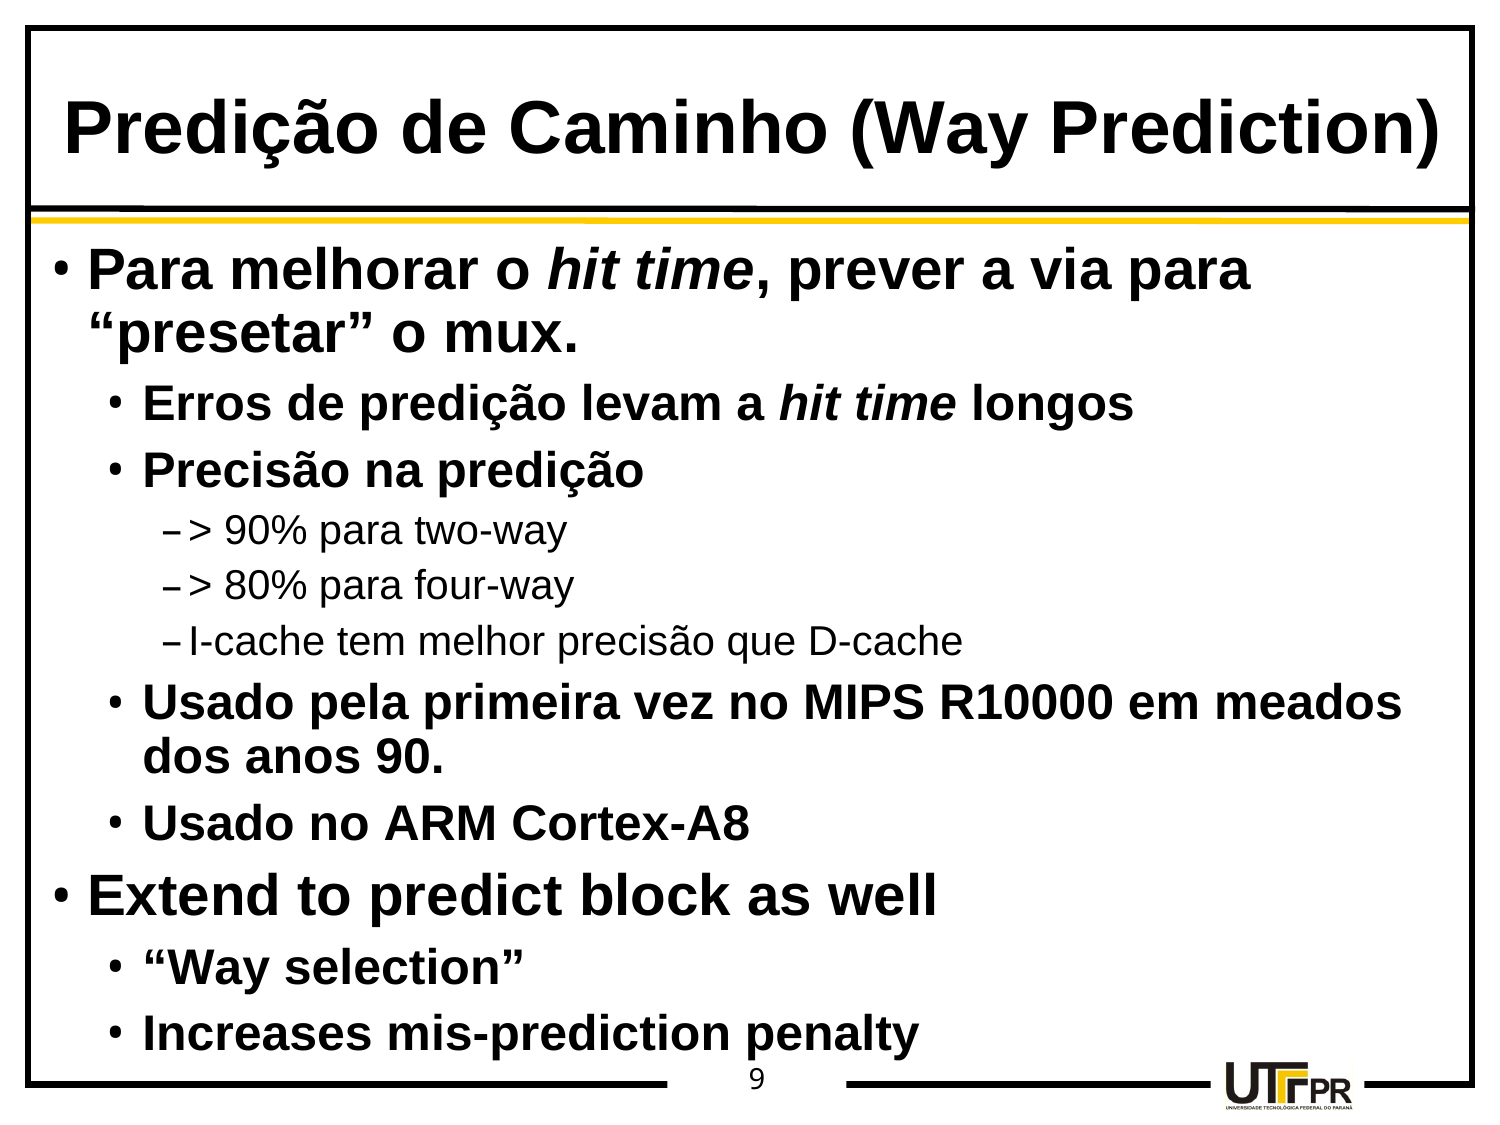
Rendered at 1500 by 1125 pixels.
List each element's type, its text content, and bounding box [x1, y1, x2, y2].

picture [1225, 1071, 1353, 1110]
list Para melhorar o hit time, prever a via para “presetar” o mux. Erros de predição levam a hit time longos Precisão na predição > 90% para two-way > 80% para four-way I-cache tem melhor precisão que D-cache Usado pela primeira vez no MIPS R10000 em meados dos anos 90. Usado no ARM Cortex-A8 Extend to predict block as well “Way selection” Increases mis-prediction penalty [35, 231, 1471, 1071]
title Predição de Caminho (Way Prediction) [29, 85, 1477, 180]
